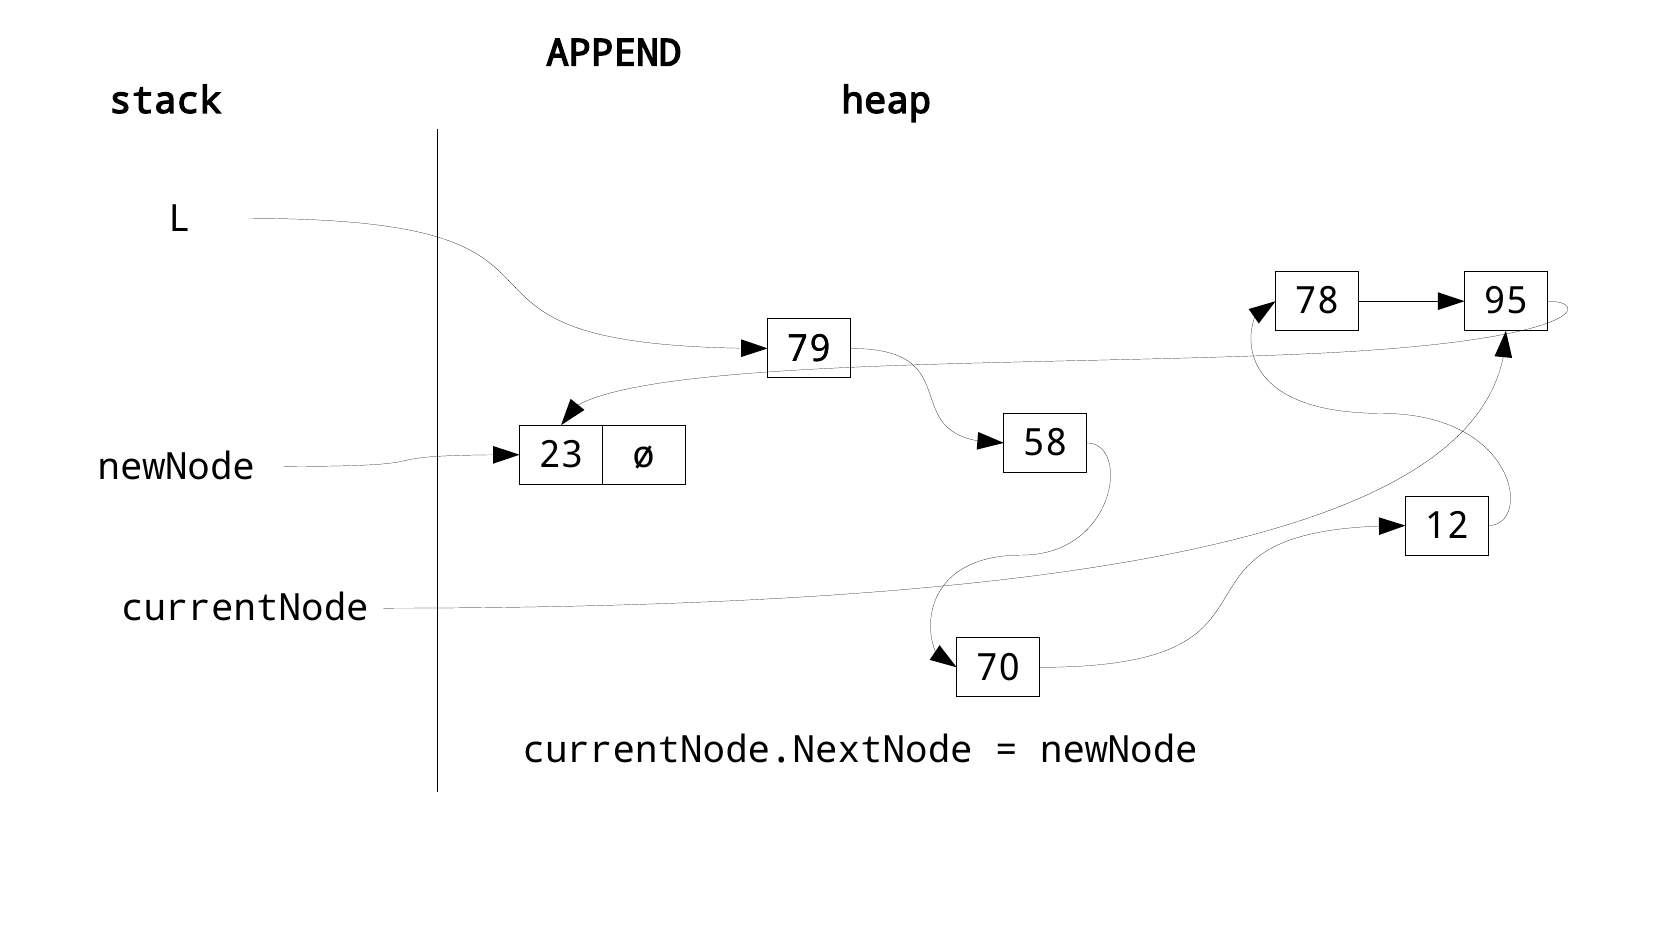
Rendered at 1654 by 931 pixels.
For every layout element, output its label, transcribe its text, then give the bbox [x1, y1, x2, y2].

text_box APPEND [531, 23, 1028, 83]
text_box L [153, 188, 249, 248]
text_box currentNode [106, 578, 384, 638]
text_box stack [94, 70, 308, 130]
text_box 78 [1275, 271, 1359, 331]
text_box heap [826, 70, 1040, 130]
text_box 70 [956, 637, 1040, 697]
text_box ø [603, 425, 686, 485]
text_box 12 [1405, 496, 1489, 556]
text_box 79 [767, 318, 851, 371]
text_box 95 [1525, 324, 1548, 331]
text_box newNode [82, 437, 284, 496]
text_box currentNode.NextNode = newNode [507, 720, 1501, 824]
text_box 23 [519, 425, 603, 485]
text_box 58 [1003, 413, 1087, 473]
text_box 79 [767, 368, 851, 378]
text_box 95 [1464, 271, 1548, 331]
